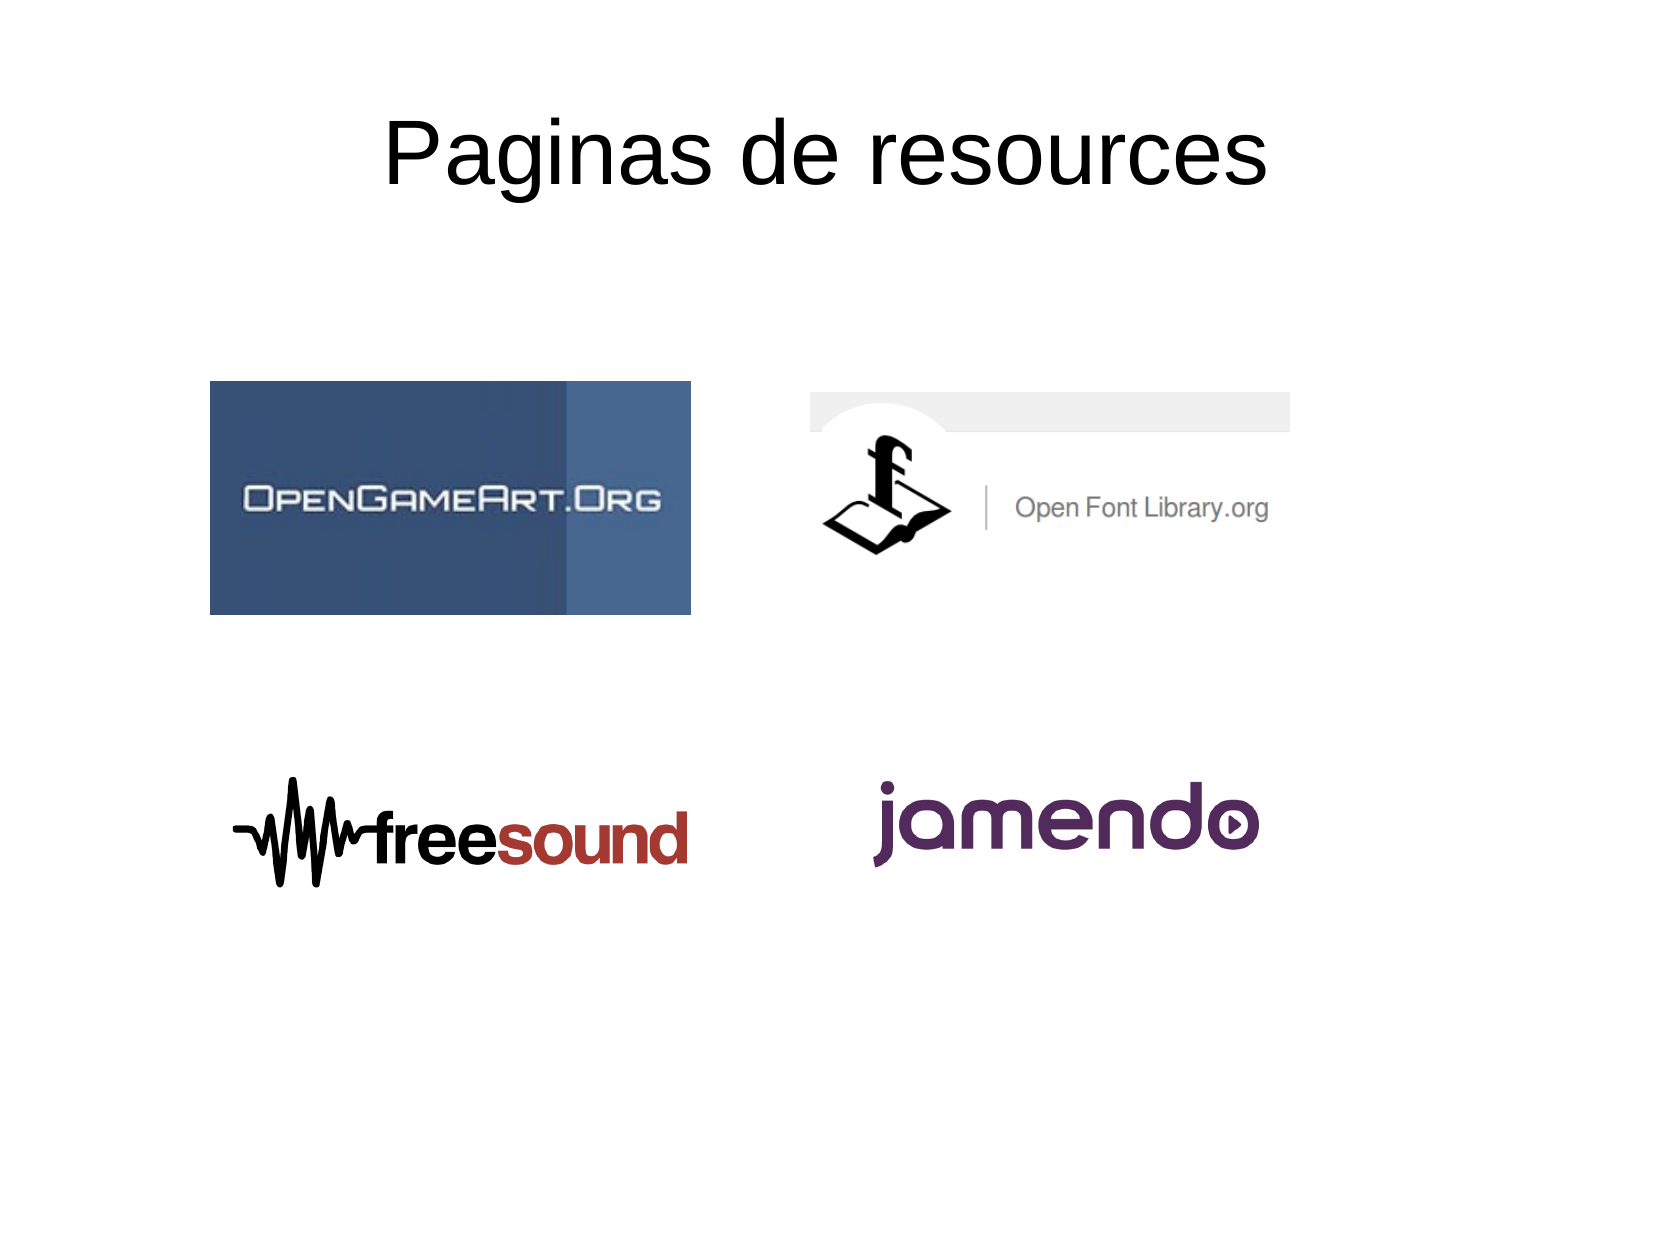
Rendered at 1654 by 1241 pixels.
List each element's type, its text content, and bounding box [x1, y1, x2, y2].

picture [225, 754, 705, 921]
title Paginas de resources [82, 49, 1571, 257]
picture [210, 381, 691, 616]
picture [825, 734, 1306, 916]
picture [810, 392, 1290, 571]
